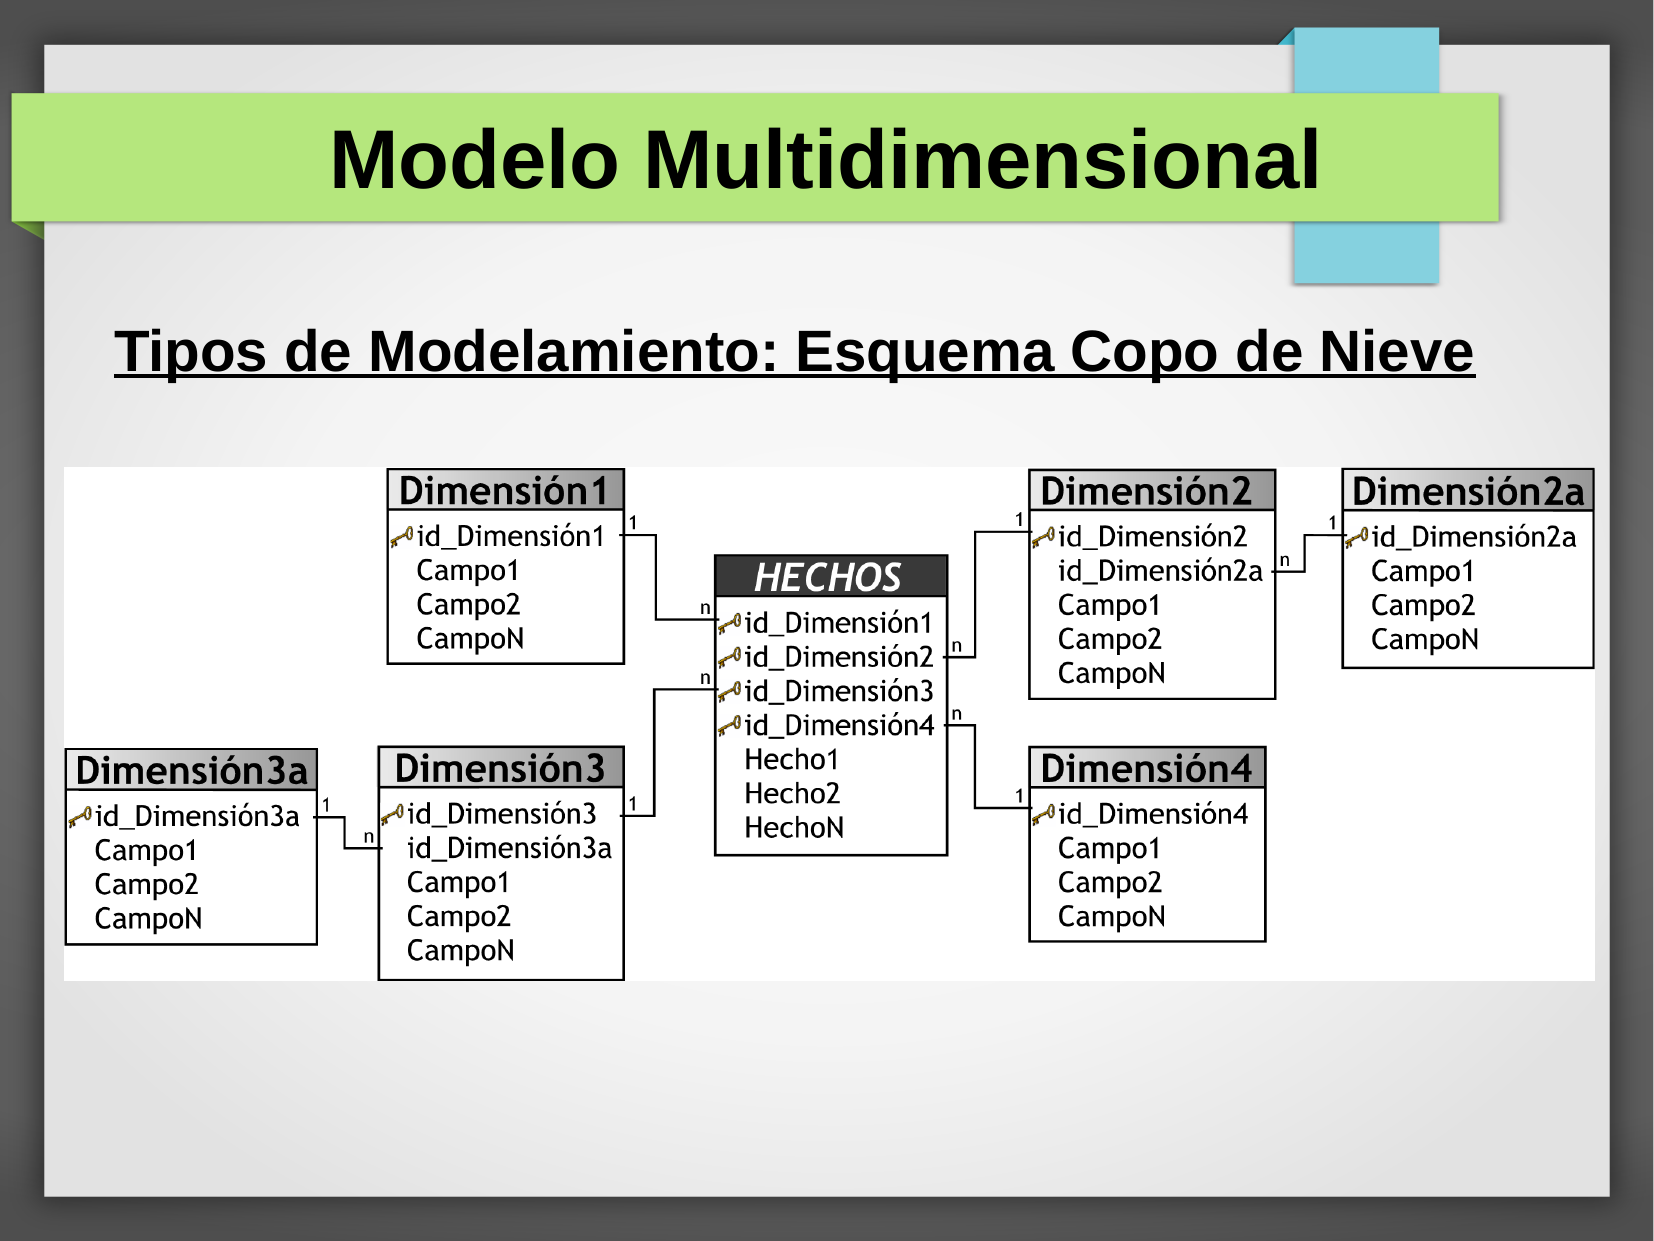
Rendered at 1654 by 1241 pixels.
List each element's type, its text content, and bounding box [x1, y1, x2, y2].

title Modelo Multidimensional [70, 106, 1583, 213]
text_box Tipos de Modelamiento: Esquema Copo de Nieve [99, 311, 1523, 429]
picture [0, 0, 1654, 1241]
